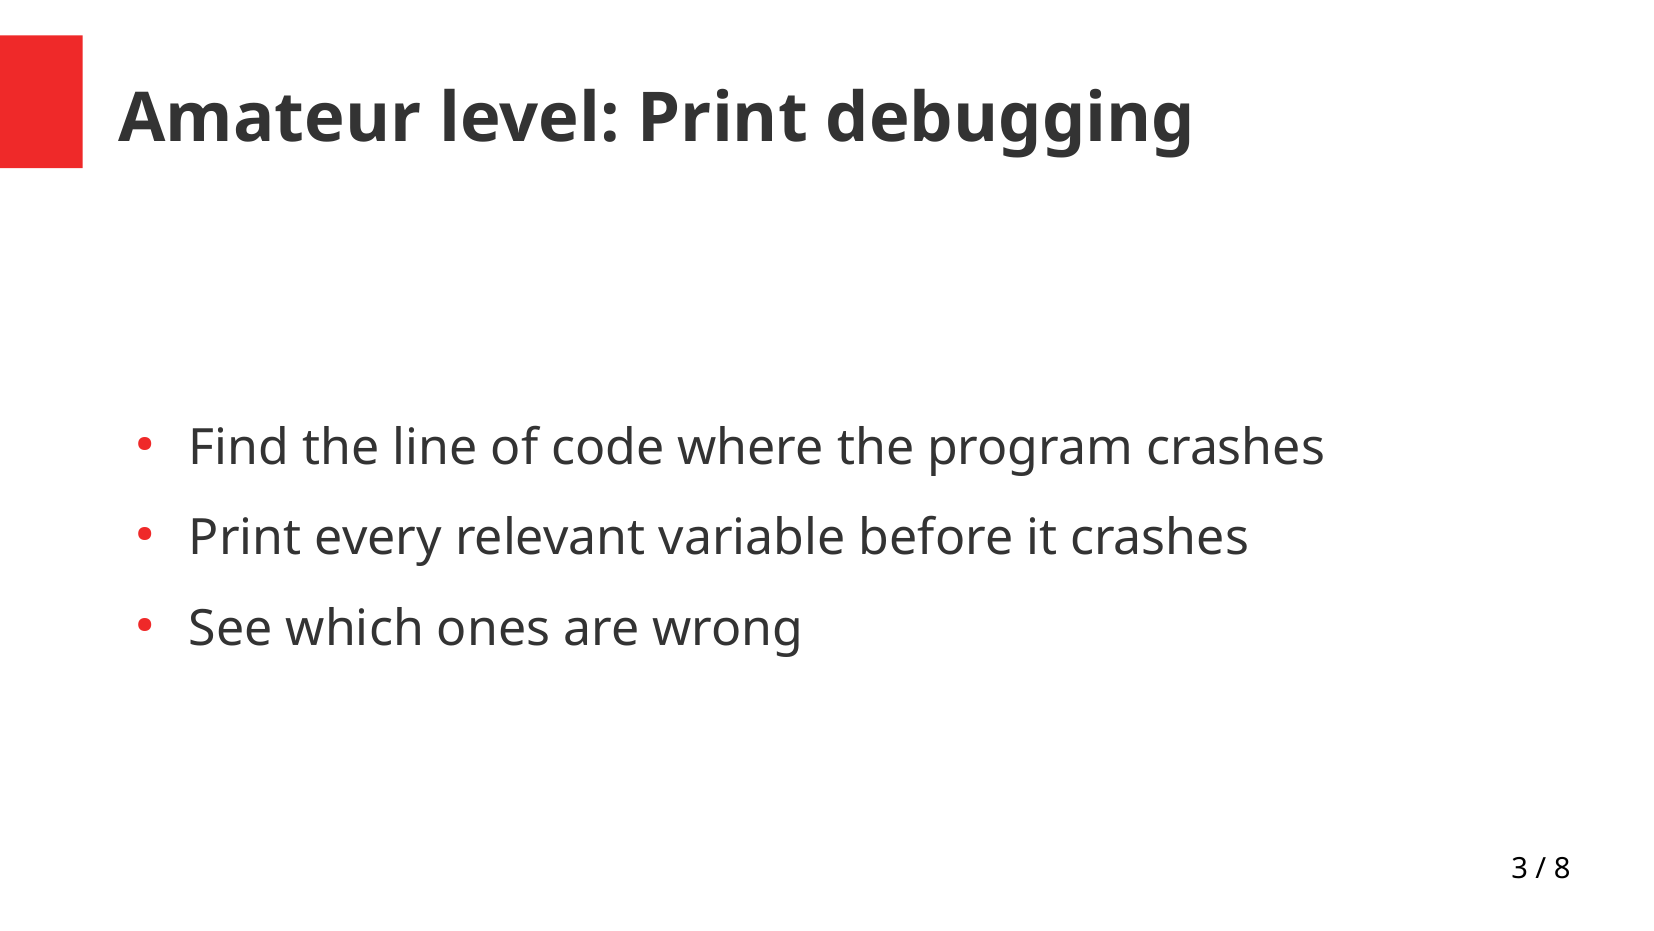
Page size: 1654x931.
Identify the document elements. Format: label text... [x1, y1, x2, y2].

list Find the line of code where the program crashes Print every relevant variable before it crashes See which ones are wrong [118, 265, 1536, 806]
title Amateur level: Print debugging [118, 36, 1571, 193]
